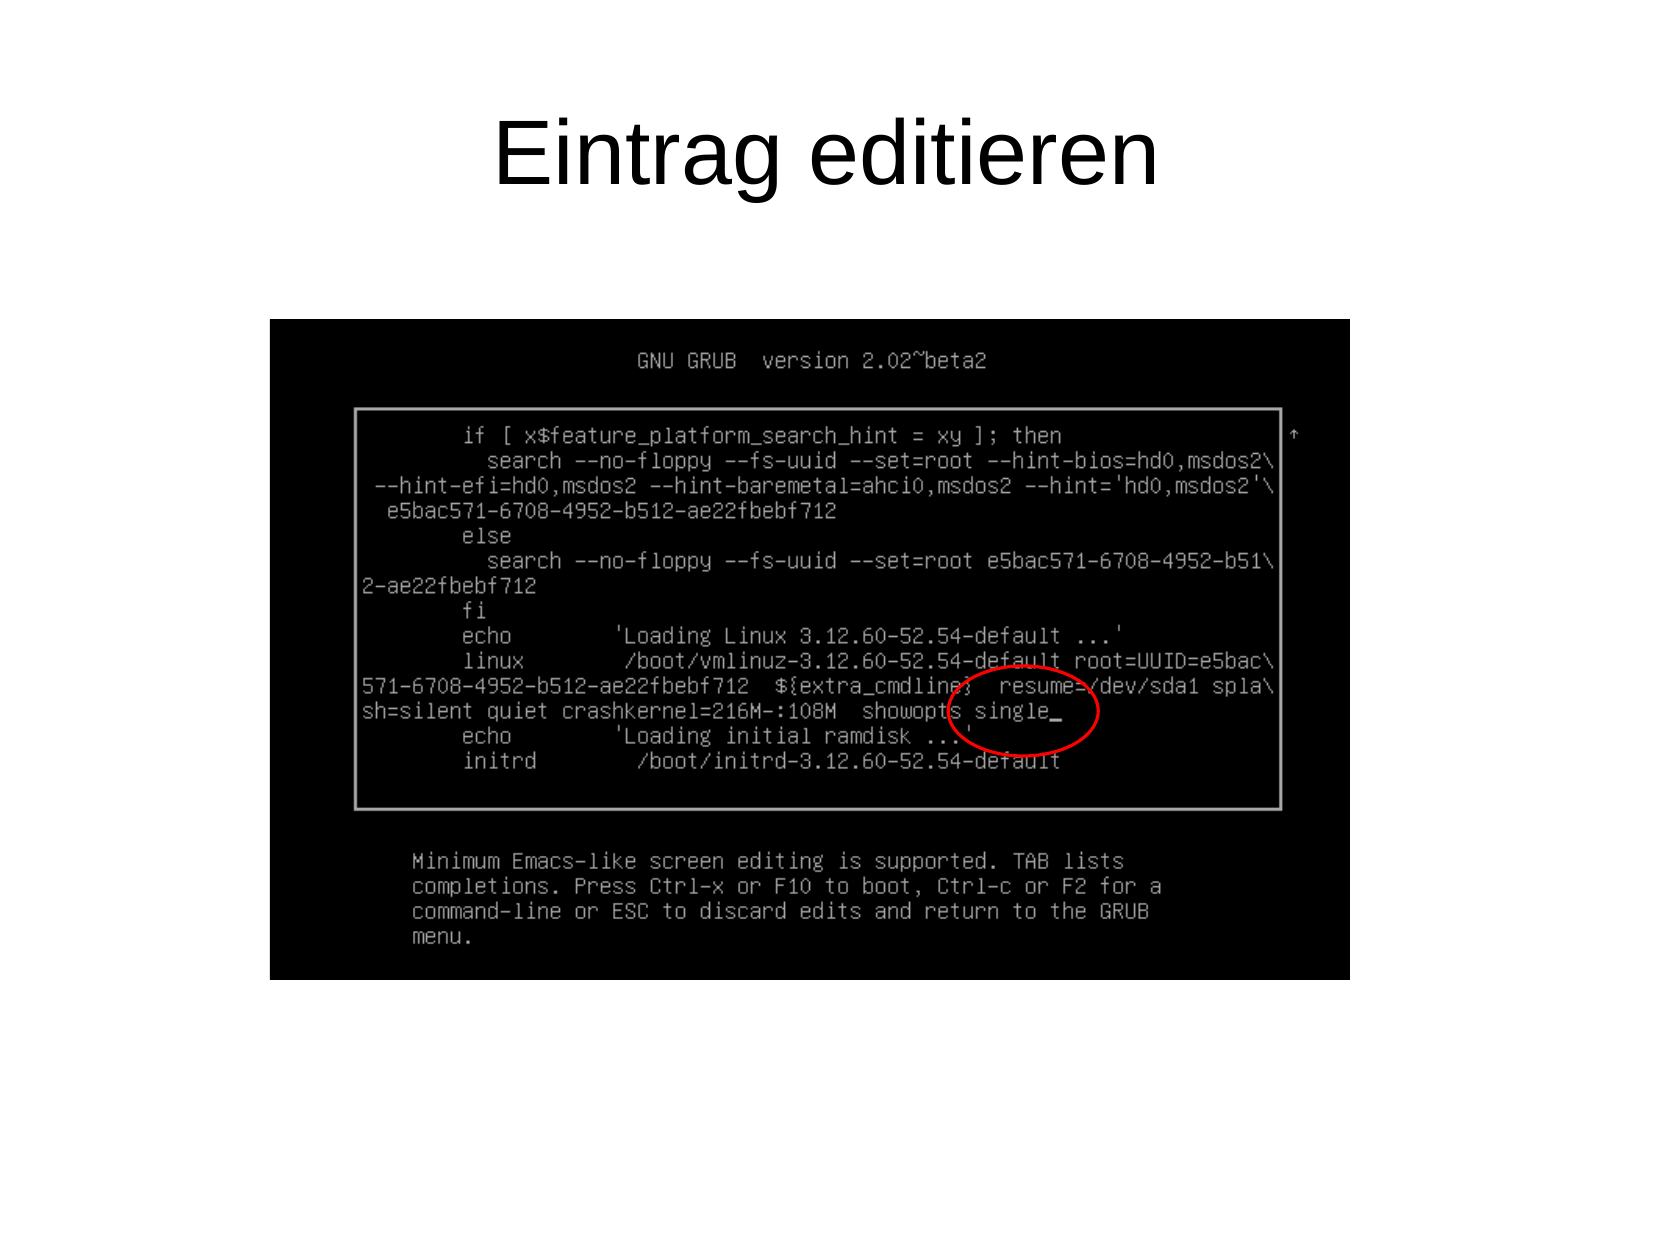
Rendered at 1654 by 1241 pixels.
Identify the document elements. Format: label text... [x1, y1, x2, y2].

title Eintrag editieren [82, 49, 1571, 257]
picture [269, 319, 1350, 980]
